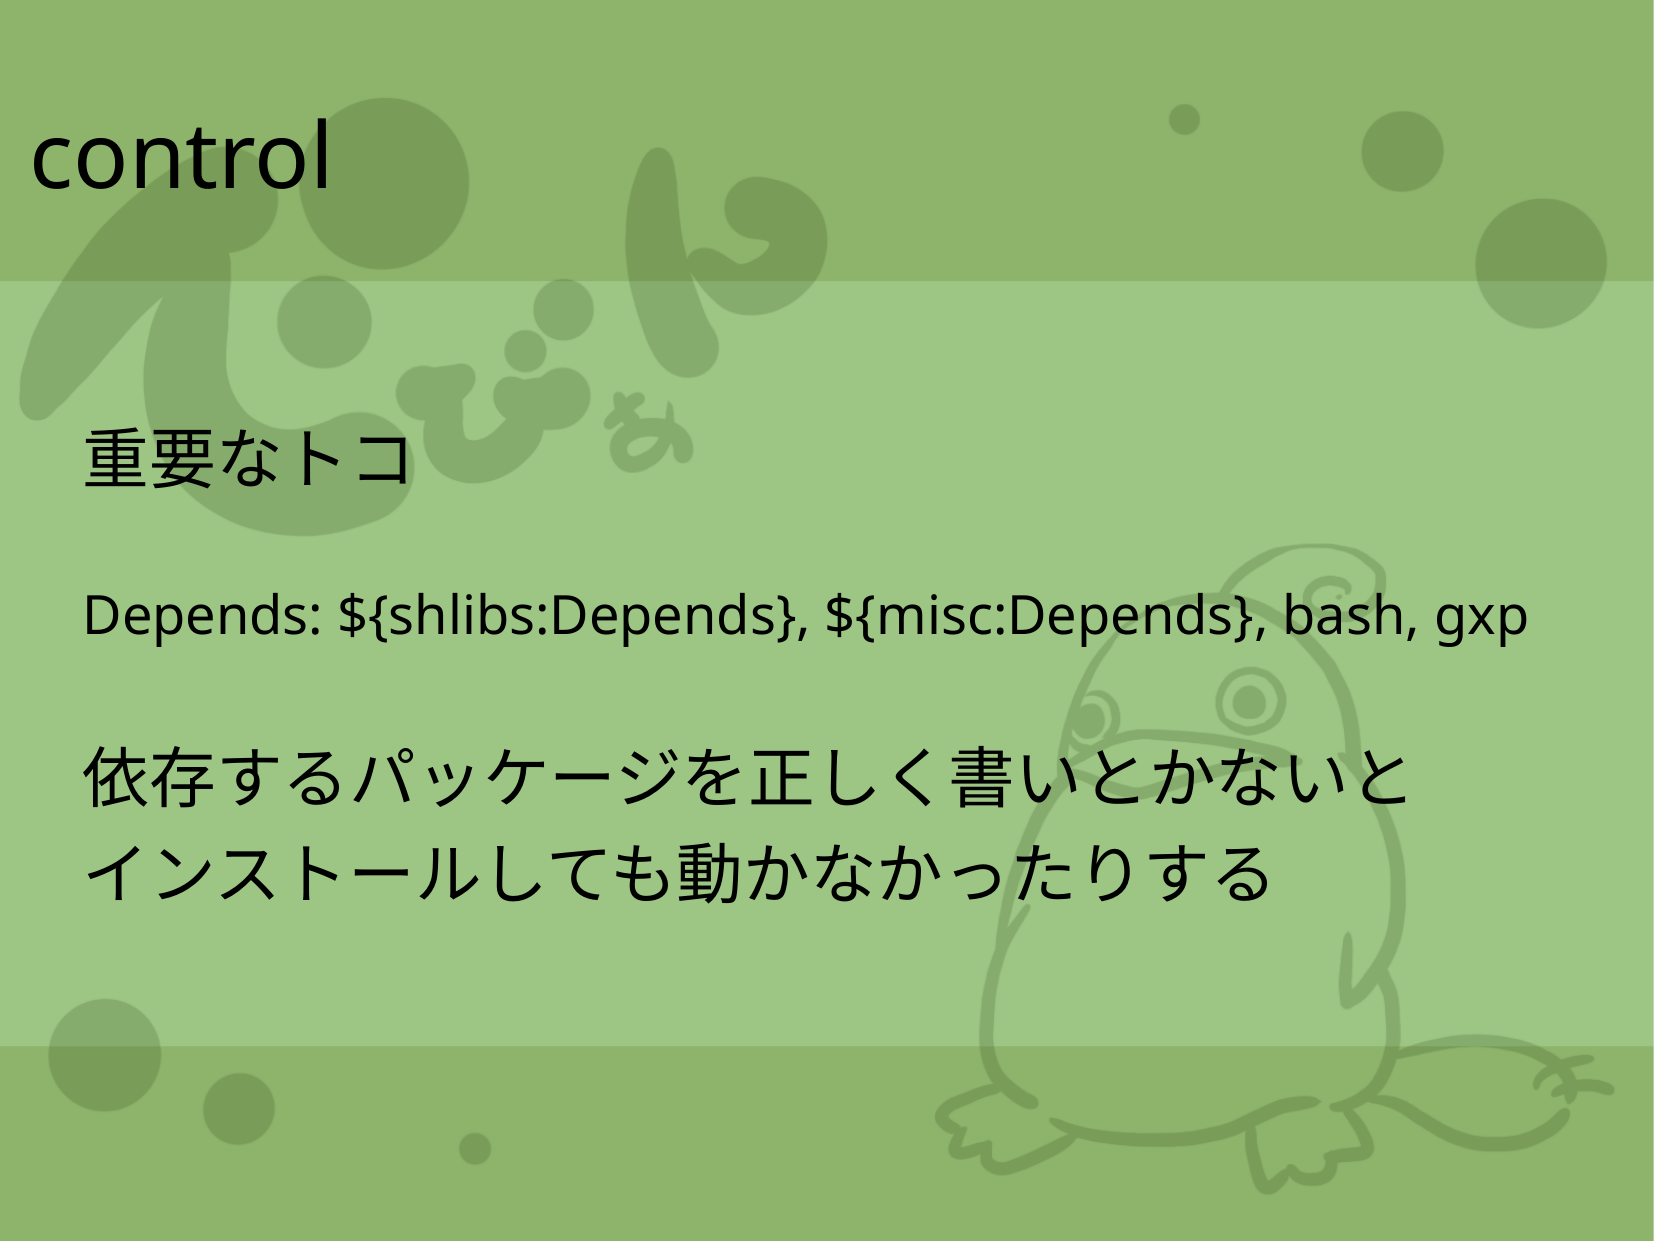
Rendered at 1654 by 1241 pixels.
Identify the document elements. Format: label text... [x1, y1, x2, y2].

title control [29, 56, 1625, 250]
subtitle 重要なトコ Depends: ${shlibs:Depends}, ${misc:Depends}, bash, gxp 依存するパッケージを正しく書いとかないと インストールしても動かなかったりする [82, 297, 1571, 1102]
picture [0, 0, 1654, 1241]
